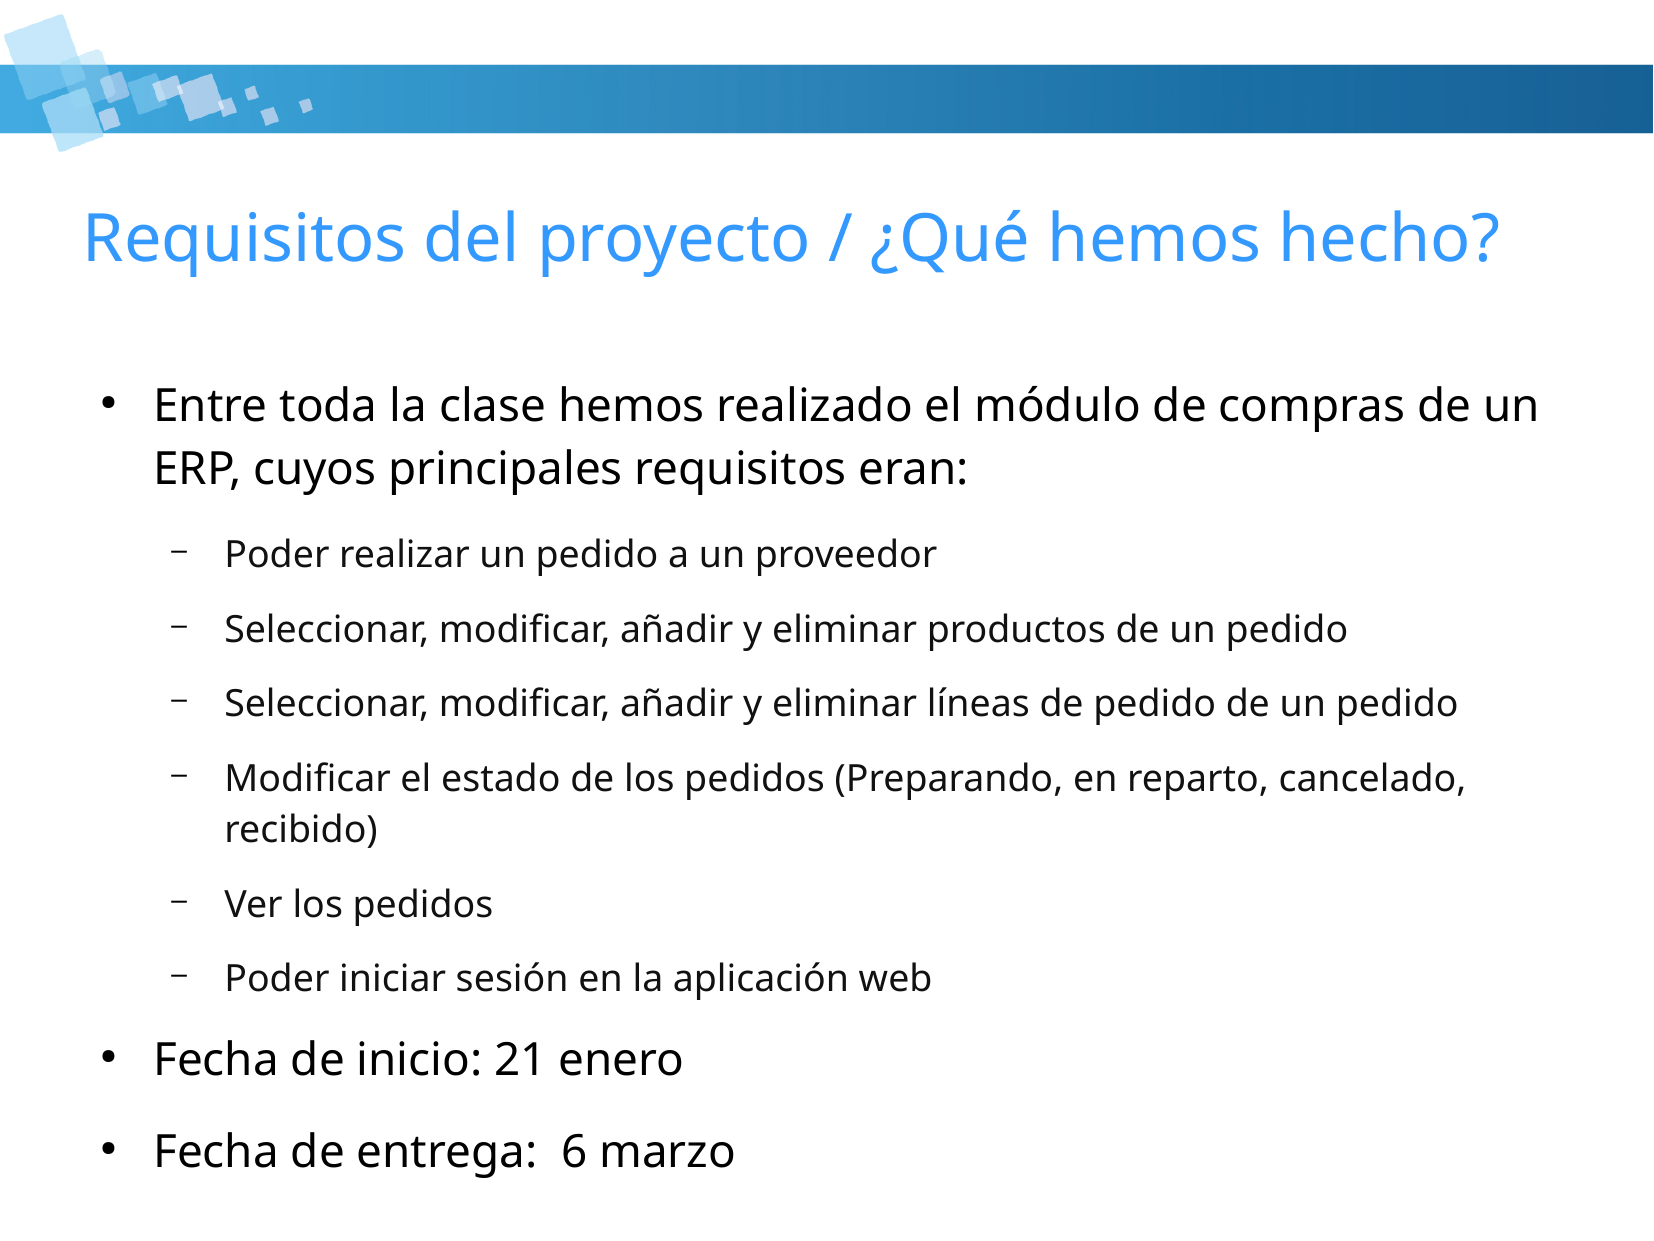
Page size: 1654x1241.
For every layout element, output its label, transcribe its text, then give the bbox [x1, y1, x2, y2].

title Requisitos del proyecto / ¿Qué hemos hecho? [82, 132, 1571, 340]
picture [0, 0, 1653, 1238]
list Entre toda la clase hemos realizado el módulo de compras de un ERP, cuyos principales requisitos eran: Poder realizar un pedido a un proveedor Seleccionar, modificar, añadir y eliminar productos de un pedido Seleccionar, modificar, añadir y eliminar líneas de pedido de un pedido Modificar el estado de los pedidos (Preparando, en reparto, cancelado, recibido) Ver los pedidos Poder iniciar sesión en la aplicación web Fecha de inicio: 21 enero Fecha de entrega: 6 marzo [82, 372, 1571, 1093]
